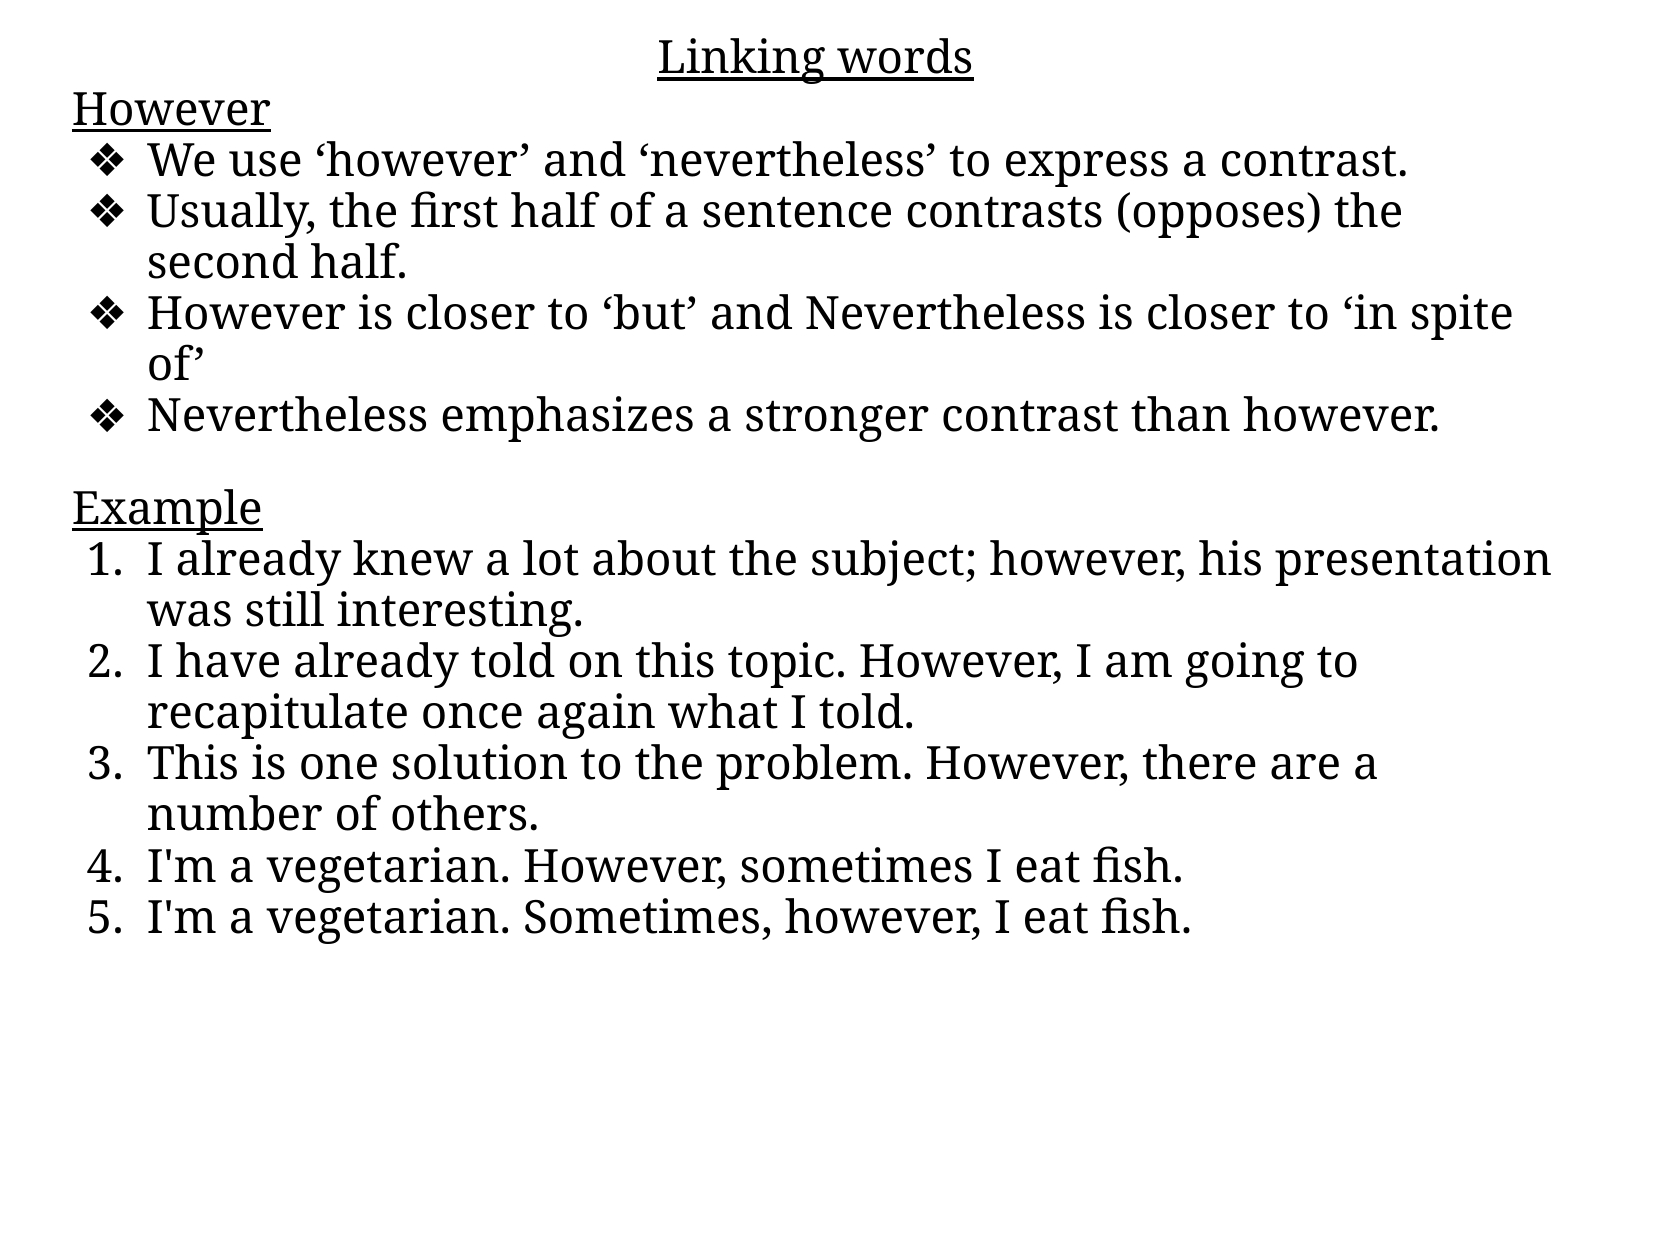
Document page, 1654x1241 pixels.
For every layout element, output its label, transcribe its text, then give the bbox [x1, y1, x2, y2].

text_box Linking words However We use ‘however’ and ‘nevertheless’ to express a contrast. Usually, the first half of a sentence contrasts (opposes) the second half. However is closer to ‘but’ and Nevertheless is closer to ‘in spite of’ Nevertheless emphasizes a stronger contrast than however. Example I already knew a lot about the subject; however, his presentation was still interesting. I have already told on this topic. However, I am going to recapitulate once again what I told. This is one solution to the problem. However, there are a number of others. I'm a vegetarian. However, sometimes I eat fish. I'm a vegetarian. Sometimes, however, I eat fish. [71, 31, 1560, 1140]
